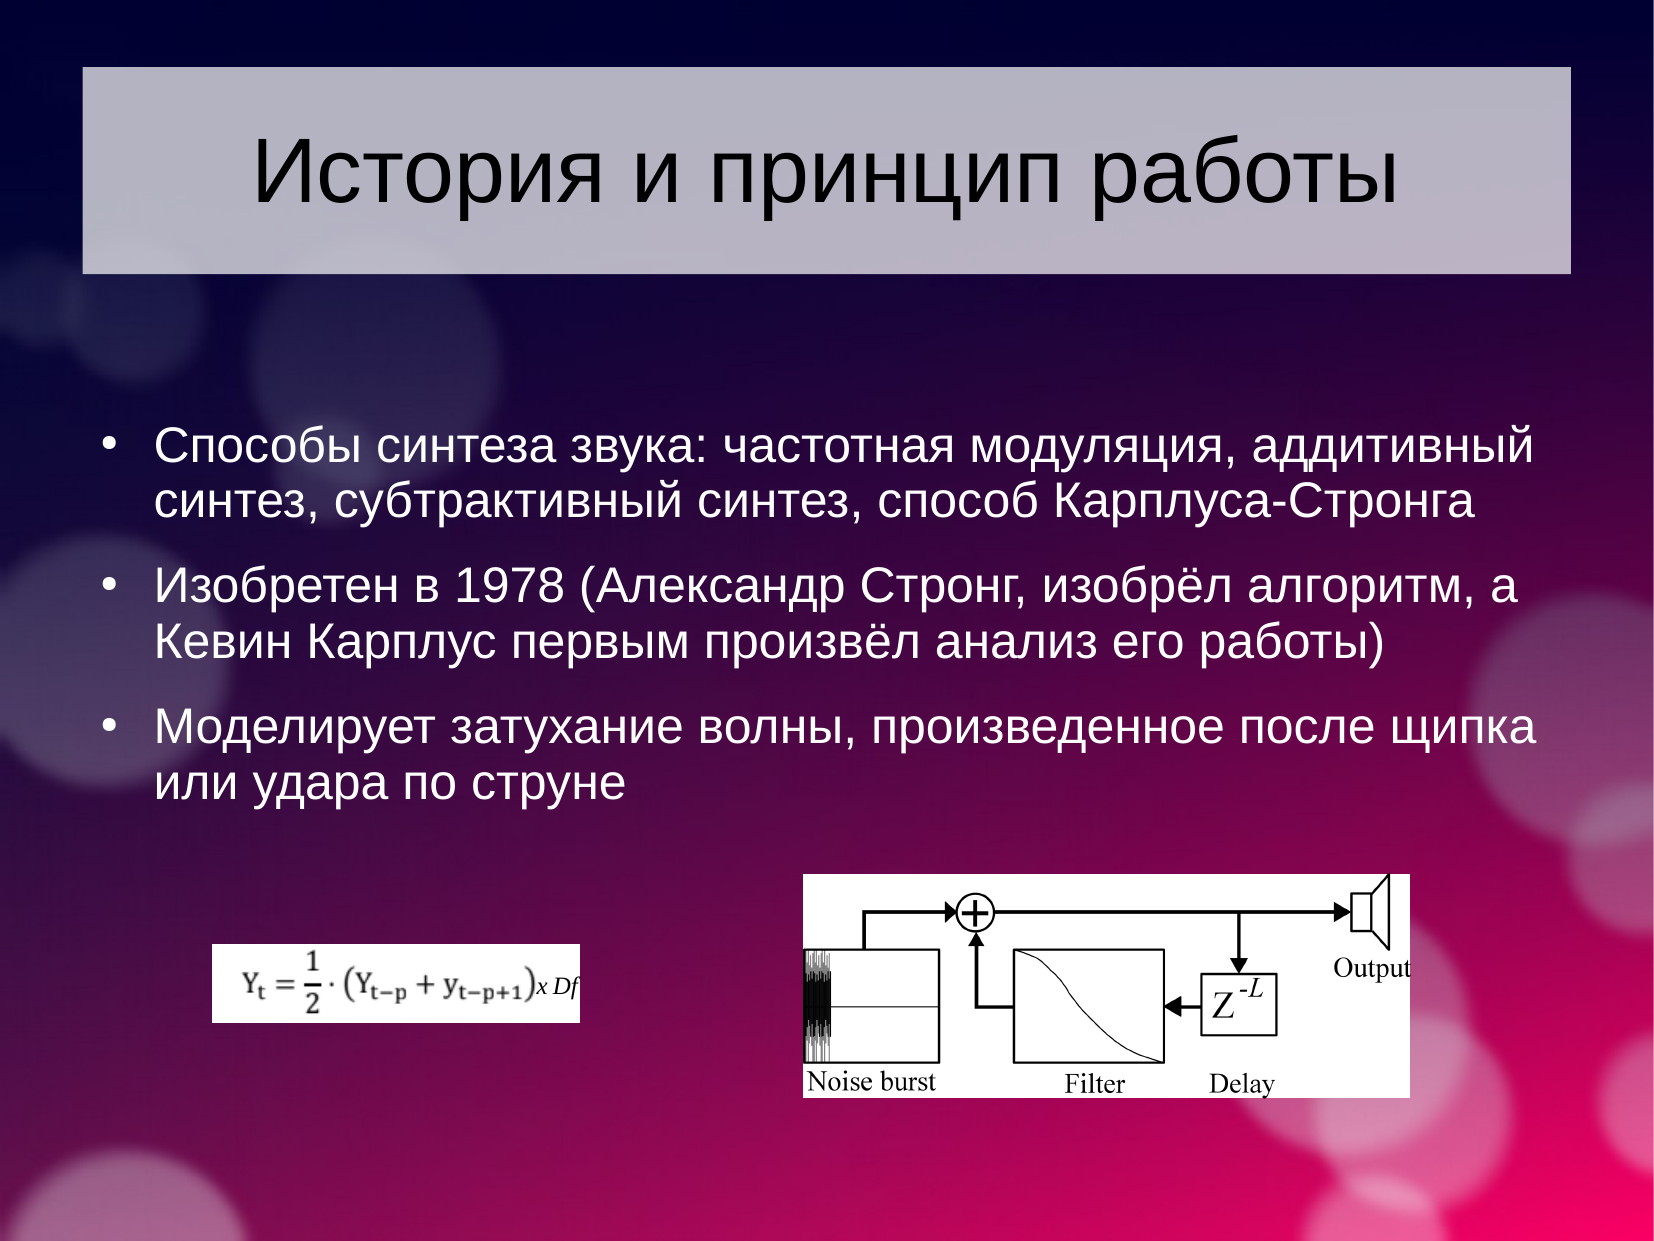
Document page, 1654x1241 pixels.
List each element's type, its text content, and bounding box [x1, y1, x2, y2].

picture [0, 0, 1654, 1241]
subtitle Способы синтеза звука: частотная модуляция, аддитивный синтез, субтрактивный синтез, способ Карплуса-Стронга Изобретен в 1978 (Александр Стронг, изобрёл алгоритм, а Кевин Карплус первым произвёл анализ его работы) Моделирует затухание волны, произведенное после щипка или удара по струне [82, 331, 1560, 1182]
title История и принцип работы [82, 67, 1571, 275]
chart [528, 972, 590, 1001]
